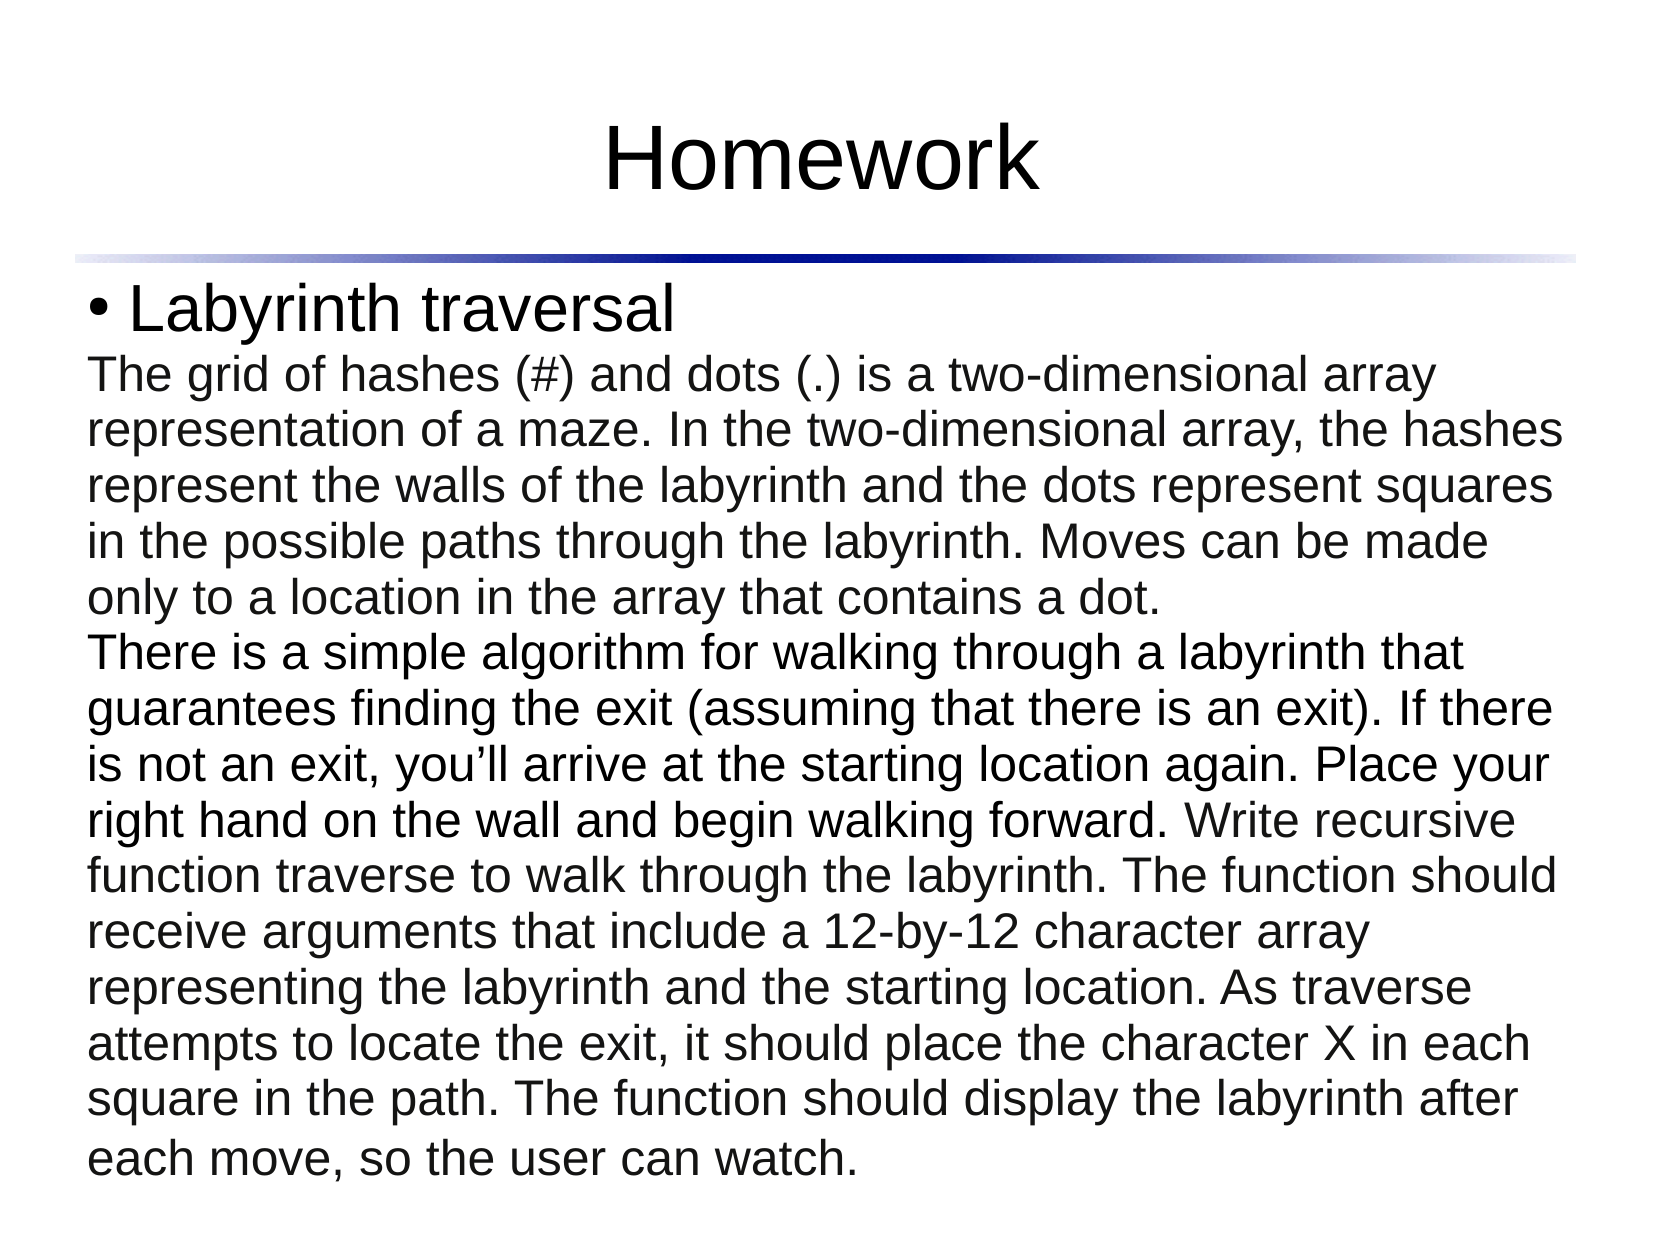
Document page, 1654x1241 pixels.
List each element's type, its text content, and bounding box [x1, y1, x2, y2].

picture [75, 254, 1576, 263]
subtitle Labyrinth traversal The grid of hashes (#) and dots (.) is a two-dimensional array representation of a maze. In the two-dimensional array, the hashes represent the walls of the labyrinth and the dots represent squares in the possible paths through the labyrinth. Moves can be made only to a location in the array that contains a dot. There is a simple algorithm for walking through a labyrinth that guarantees finding the exit (assuming that there is an exit). If there is not an exit, you’ll arrive at the starting location again. Place your right hand on the wall and begin walking forward. Write recursive function traverse to walk through the labyrinth. The function should receive arguments that include a 12-by-12 character array representing the labyrinth and the starting location. As traverse attempts to locate the exit, it should place the character X in each square in the path. The function should display the labyrinth after each move, so the user can watch. [86, 300, 1576, 1159]
title Homework [77, 70, 1566, 246]
